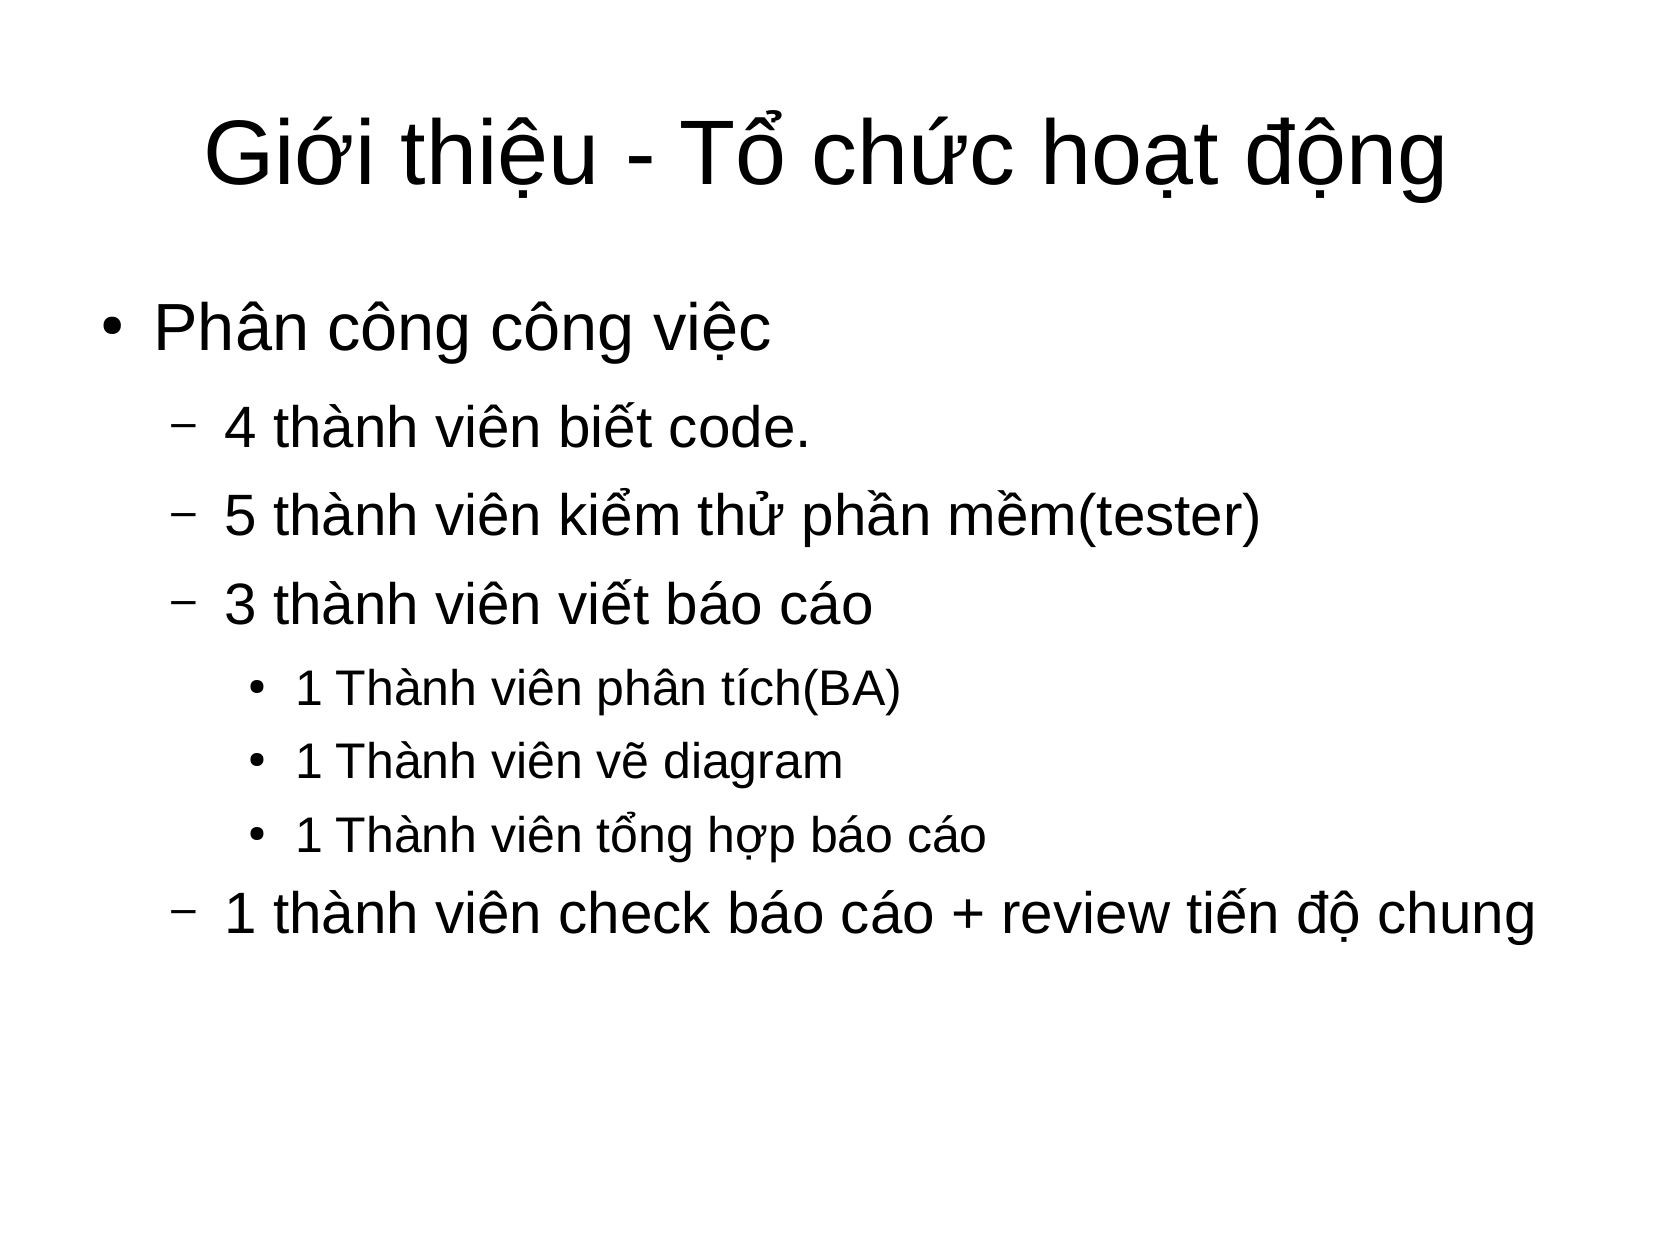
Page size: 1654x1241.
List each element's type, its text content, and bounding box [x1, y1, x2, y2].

title Giới thiệu - Tổ chức hoạt động [82, 49, 1571, 257]
list Phân công công việc 4 thành viên biết code. 5 thành viên kiểm thử phần mềm(tester) 3 thành viên viết báo cáo 1 Thành viên phân tích(BA) 1 Thành viên vẽ diagram 1 Thành viên tổng hợp báo cáo 1 thành viên check báo cáo + review tiến độ chung [82, 290, 1571, 1109]
